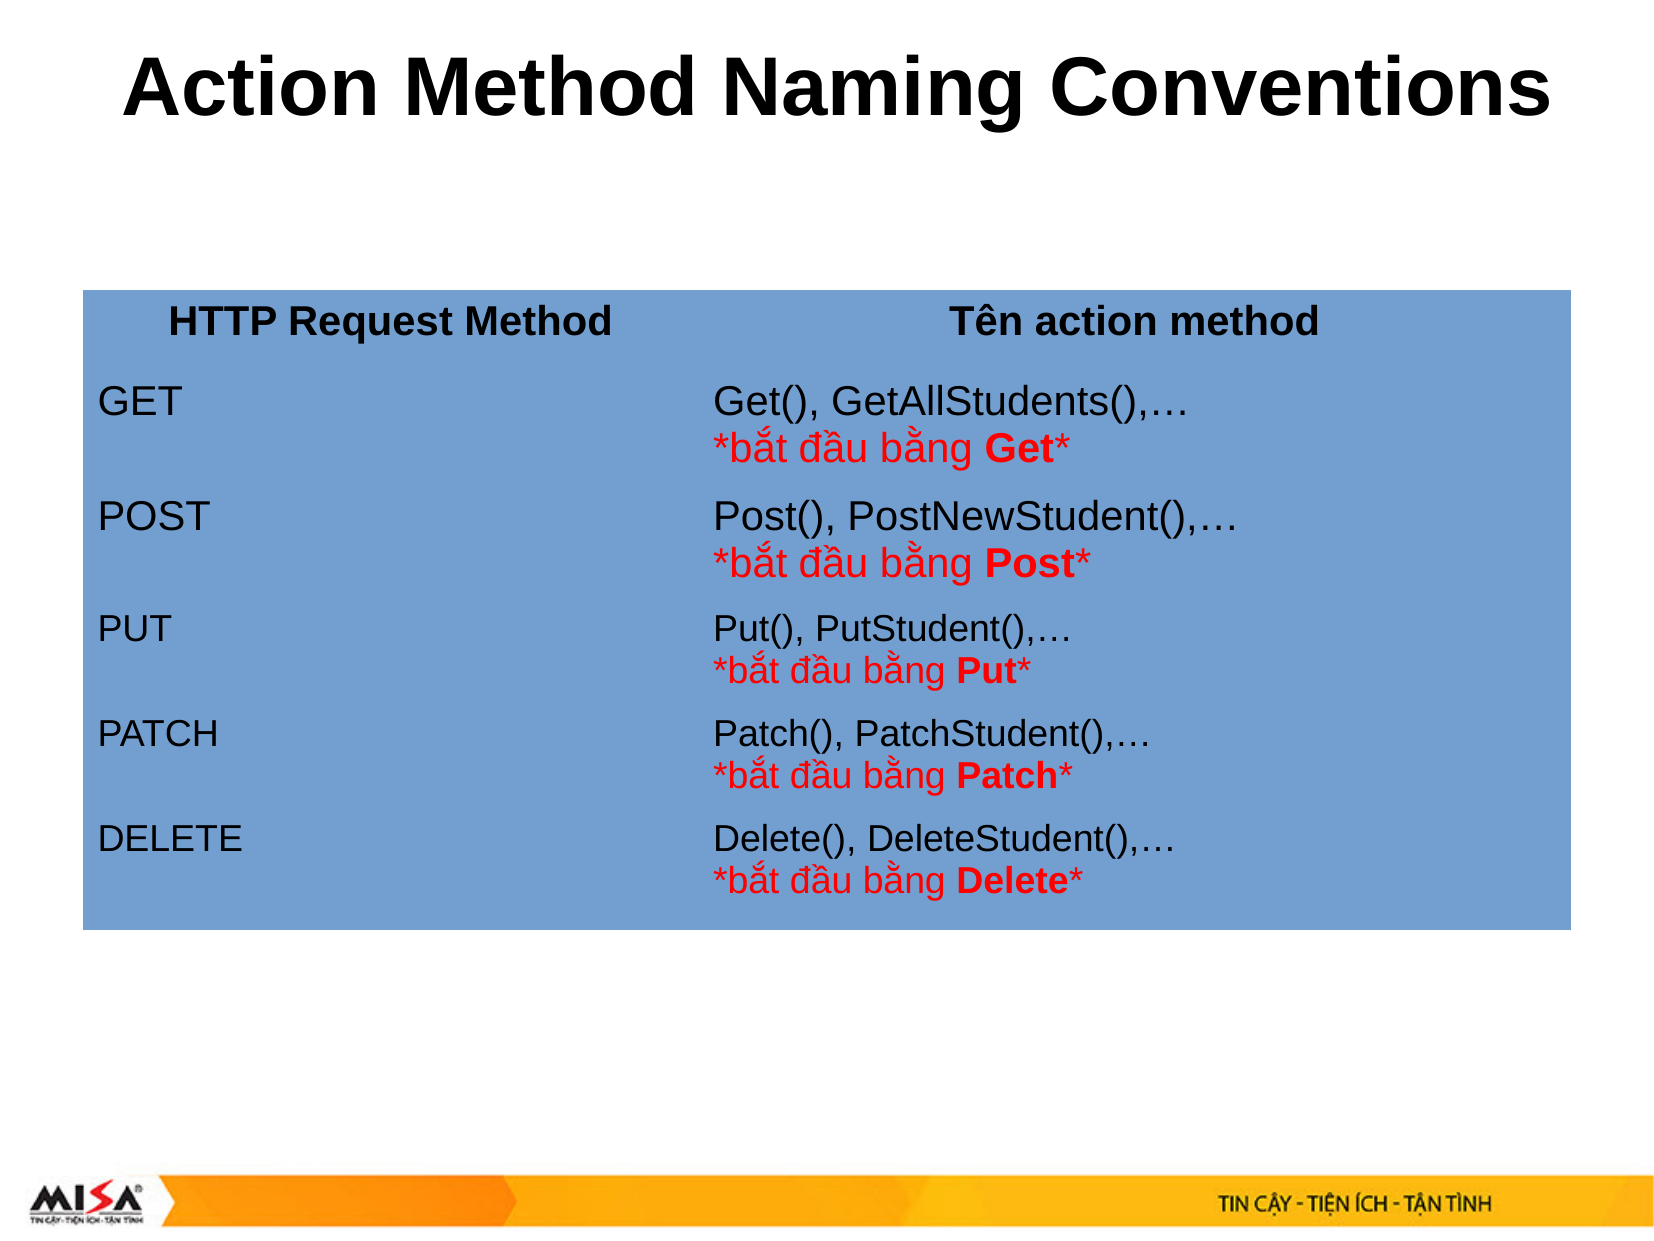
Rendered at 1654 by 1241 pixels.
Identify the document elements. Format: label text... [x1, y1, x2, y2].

table_cell Post(), PostNewStudent(),… *bắt đầu bằng Post* [698, 486, 1571, 601]
table_cell Patch(), PatchStudent(),… *bắt đầu bằng Patch* [698, 705, 1571, 810]
table_cell Delete(), DeleteStudent(),… *bắt đầu bằng Delete* [698, 810, 1571, 930]
table_cell PATCH [83, 705, 698, 810]
table_cell Get(), GetAllStudents(),… *bắt đầu bằng Get* [698, 371, 1571, 486]
table_cell POST [83, 486, 698, 601]
table_cell Put(), PutStudent(),… *bắt đầu bằng Put* [698, 601, 1571, 705]
title Action Method Naming Conventions [10, 43, 1654, 135]
table_cell PUT [83, 601, 698, 705]
table_cell GET [83, 371, 698, 486]
table_cell DELETE [83, 810, 698, 930]
table_header Tên action method [698, 290, 1571, 371]
table_header HTTP Request Method [83, 290, 698, 371]
